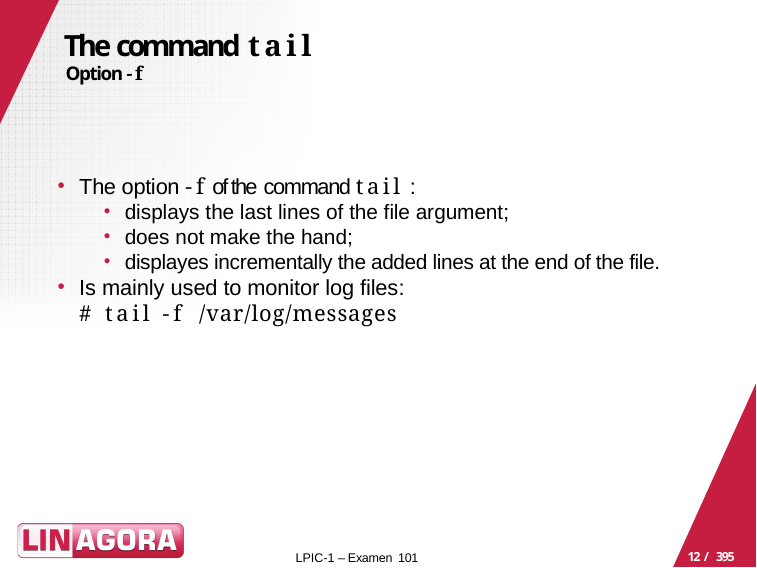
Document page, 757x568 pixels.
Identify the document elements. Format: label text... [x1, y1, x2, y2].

text_box [17, 520, 184, 562]
picture [0, 0, 352, 352]
text_box The command tail Option -f [63, 26, 697, 122]
text_box The option -f of the command tail : displays the last lines of the file argument; does not make the hand; displayes incrementally the added lines at the end of the file. Is mainly used to monitor log files: # tail -f /var/log/messages [55, 172, 687, 359]
text_box LPIC-1 – Examen 101 [293, 549, 420, 568]
text_box <numéro> / 395 [683, 549, 747, 568]
